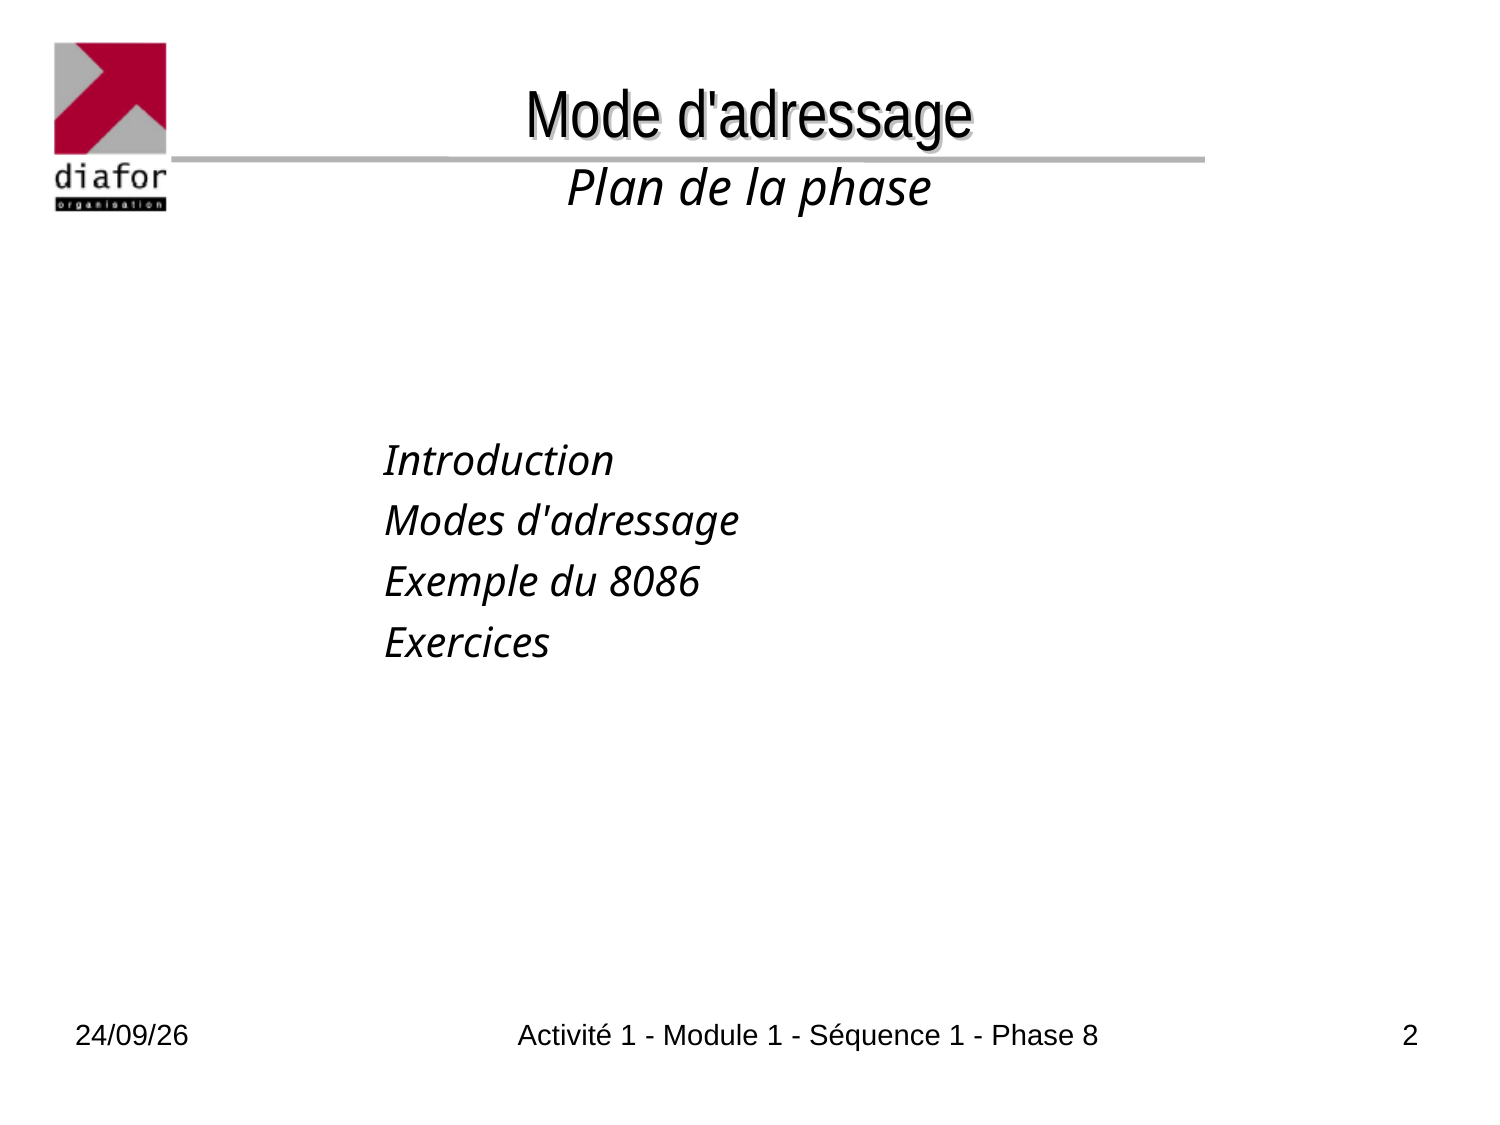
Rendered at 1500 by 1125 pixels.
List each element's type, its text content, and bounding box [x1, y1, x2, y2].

picture [53, 42, 168, 213]
title Mode d'adressage Plan de la phase [75, 45, 1426, 250]
list Introduction Modes d'adressage Exemple du 8086 Exercices [383, 440, 1300, 810]
